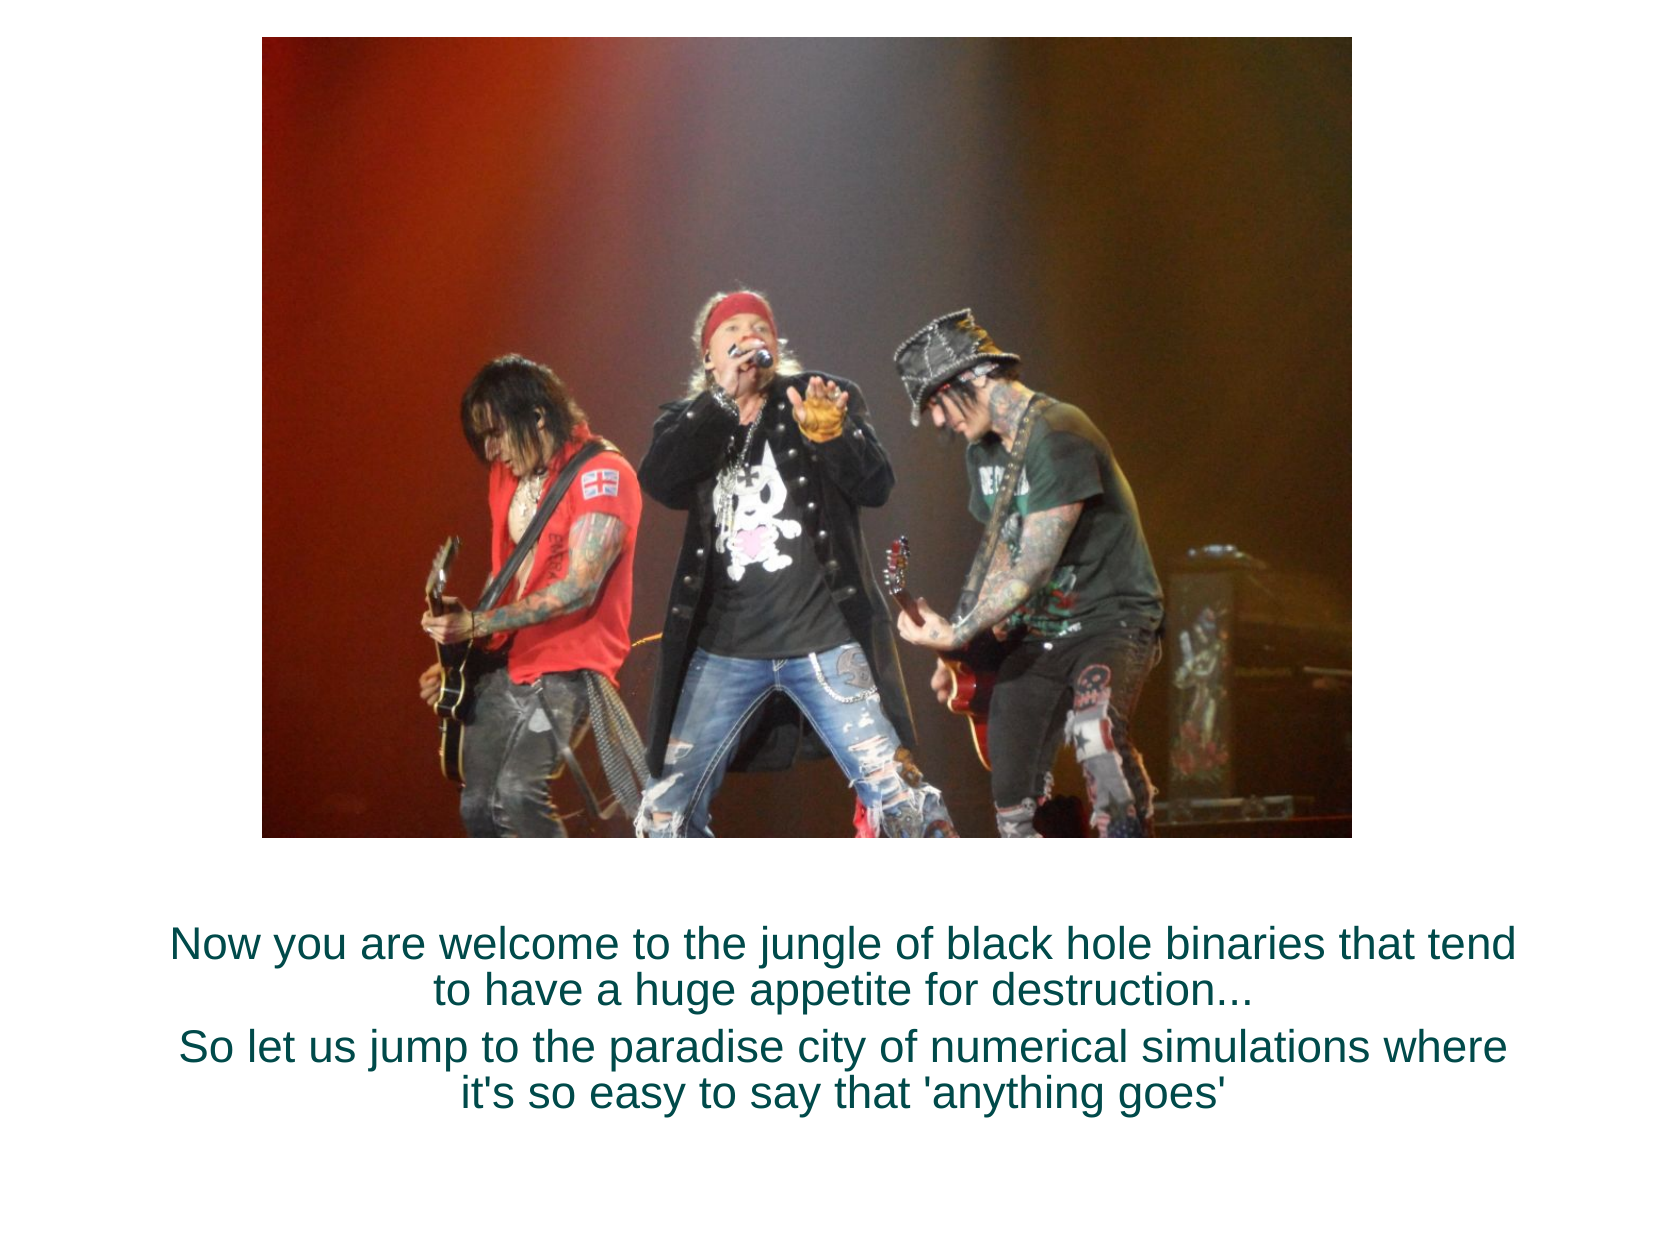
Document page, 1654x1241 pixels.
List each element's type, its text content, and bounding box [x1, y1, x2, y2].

picture [262, 37, 1352, 838]
text_box Now you are welcome to the jungle of black hole binaries that tend to have a huge appetite for destruction... So let us jump to the paradise city of numerical simulations where it's so easy to say that 'anything goes' [150, 915, 1538, 1126]
